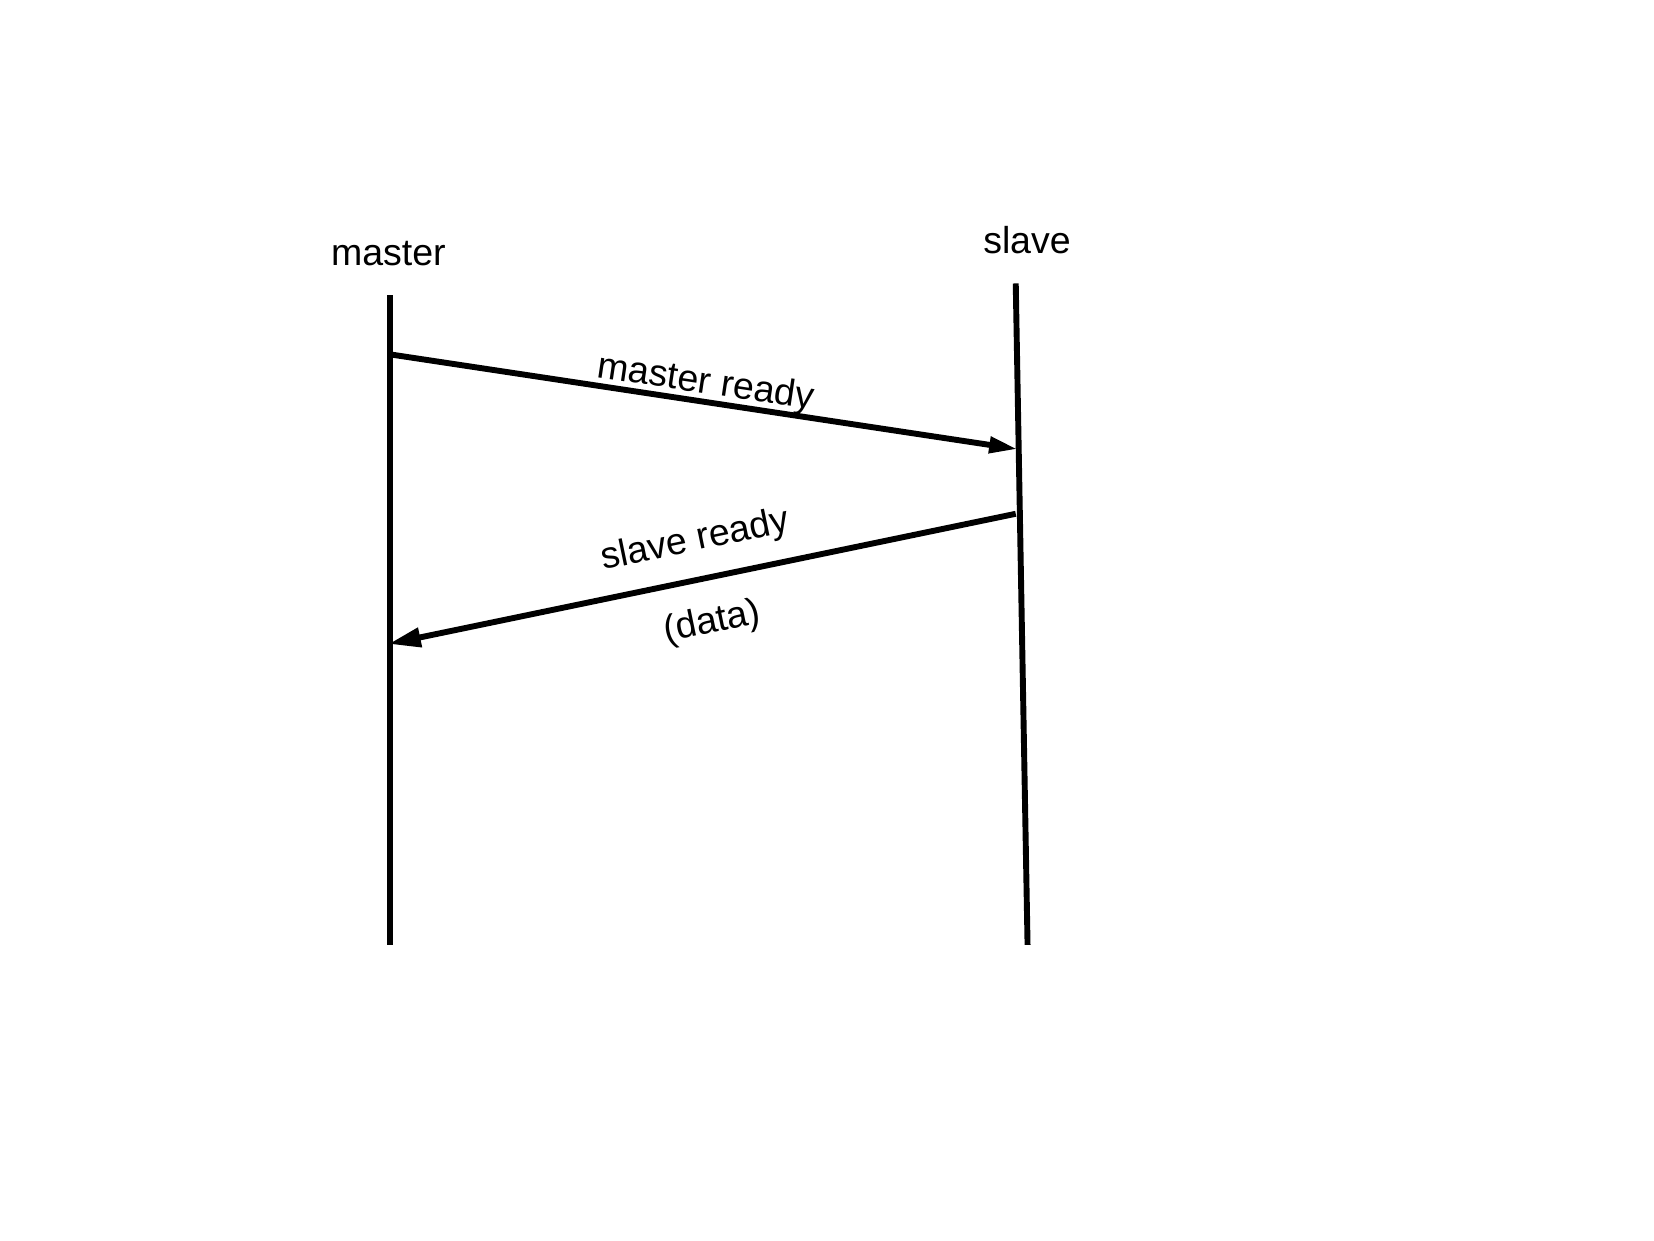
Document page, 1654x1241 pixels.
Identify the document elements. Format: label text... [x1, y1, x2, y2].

text_box master [316, 224, 461, 282]
text_box slave [968, 212, 1086, 270]
